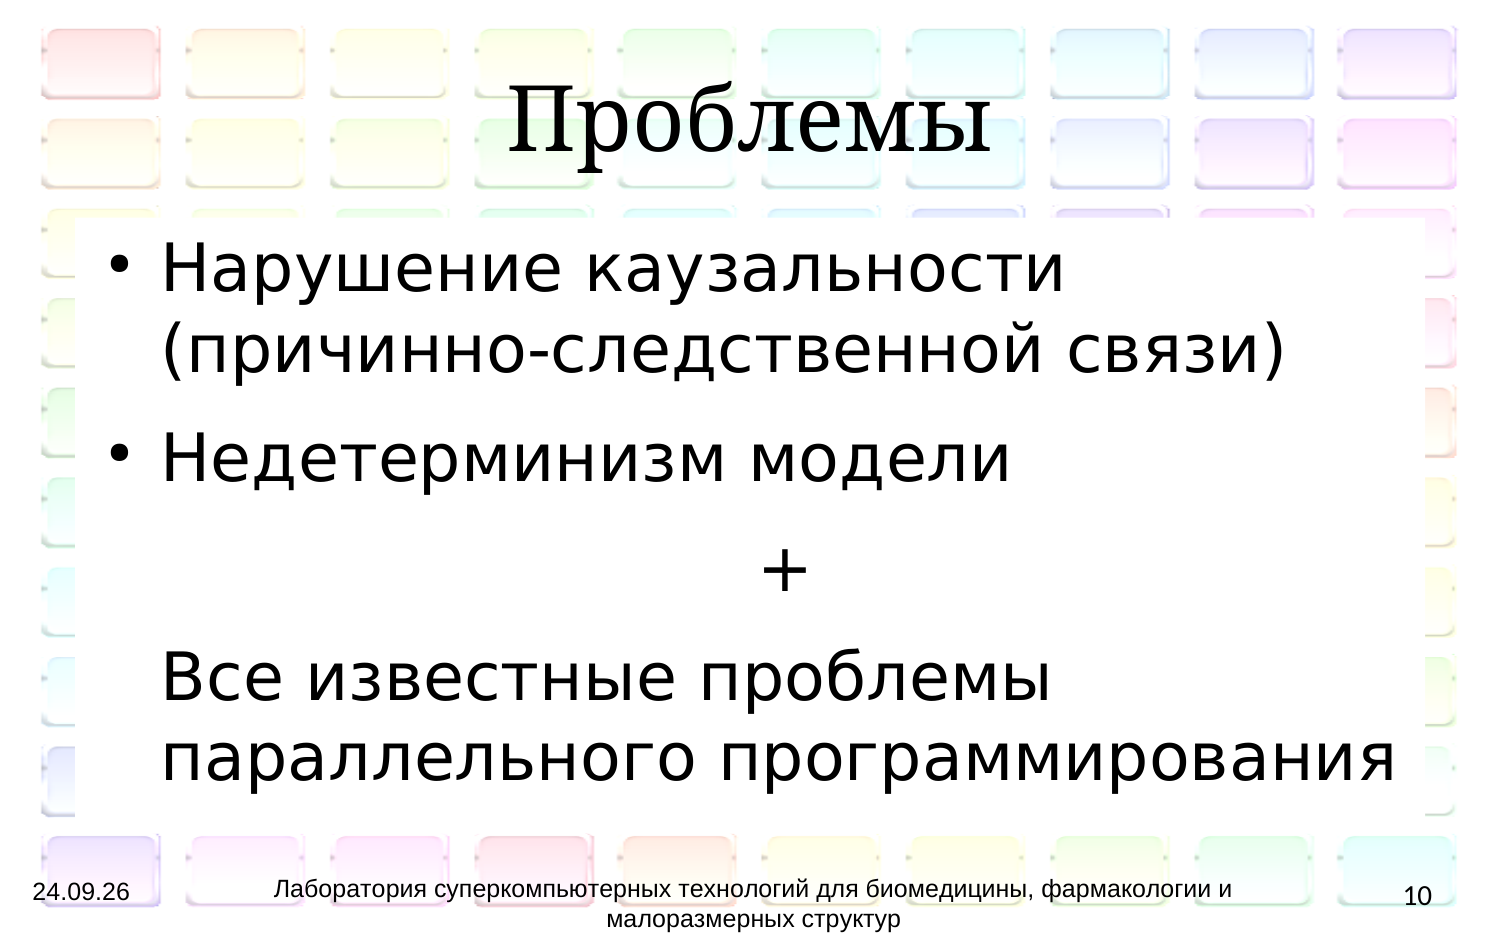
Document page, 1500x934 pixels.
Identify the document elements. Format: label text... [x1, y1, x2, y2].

text_box 14.04.14 [17, 868, 184, 918]
text_box Лаборатория суперкомпьютерных технологий для биомедицины, фармакологии и малоразмерных структур [171, 864, 1338, 915]
list Нарушение каузальности (причинно-следственной связи) Недетерминизм модели + Все известные проблемы параллельного программирования [75, 217, 1426, 834]
text_box <номер> [1387, 868, 1473, 918]
title Проблемы [75, 37, 1426, 193]
picture [0, 0, 1500, 934]
